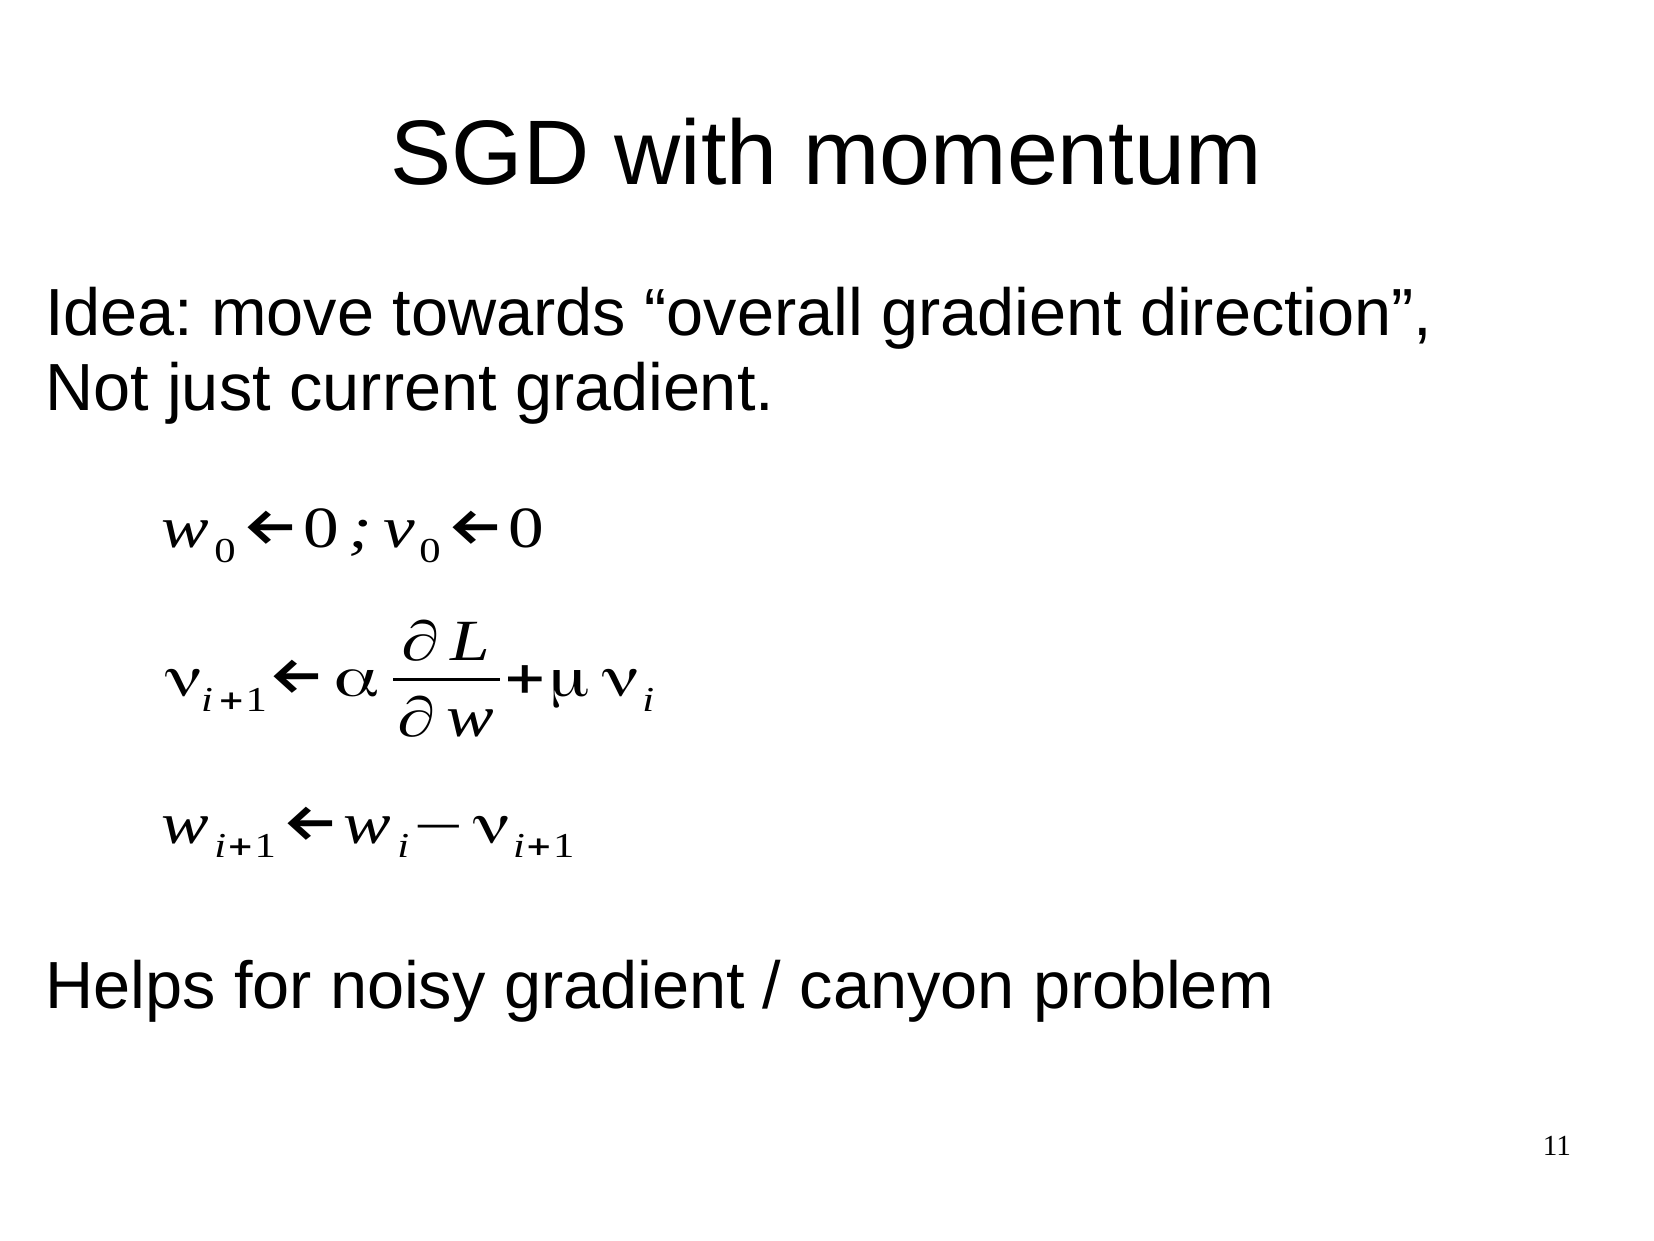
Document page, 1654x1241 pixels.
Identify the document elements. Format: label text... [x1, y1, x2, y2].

text_box Idea: move towards “overall gradient direction”, Not just current gradient. Helps for noisy gradient / canyon problem [45, 275, 1471, 1098]
chart [143, 496, 563, 572]
chart [143, 792, 593, 867]
chart [143, 608, 673, 749]
title SGD with momentum [82, 49, 1571, 257]
